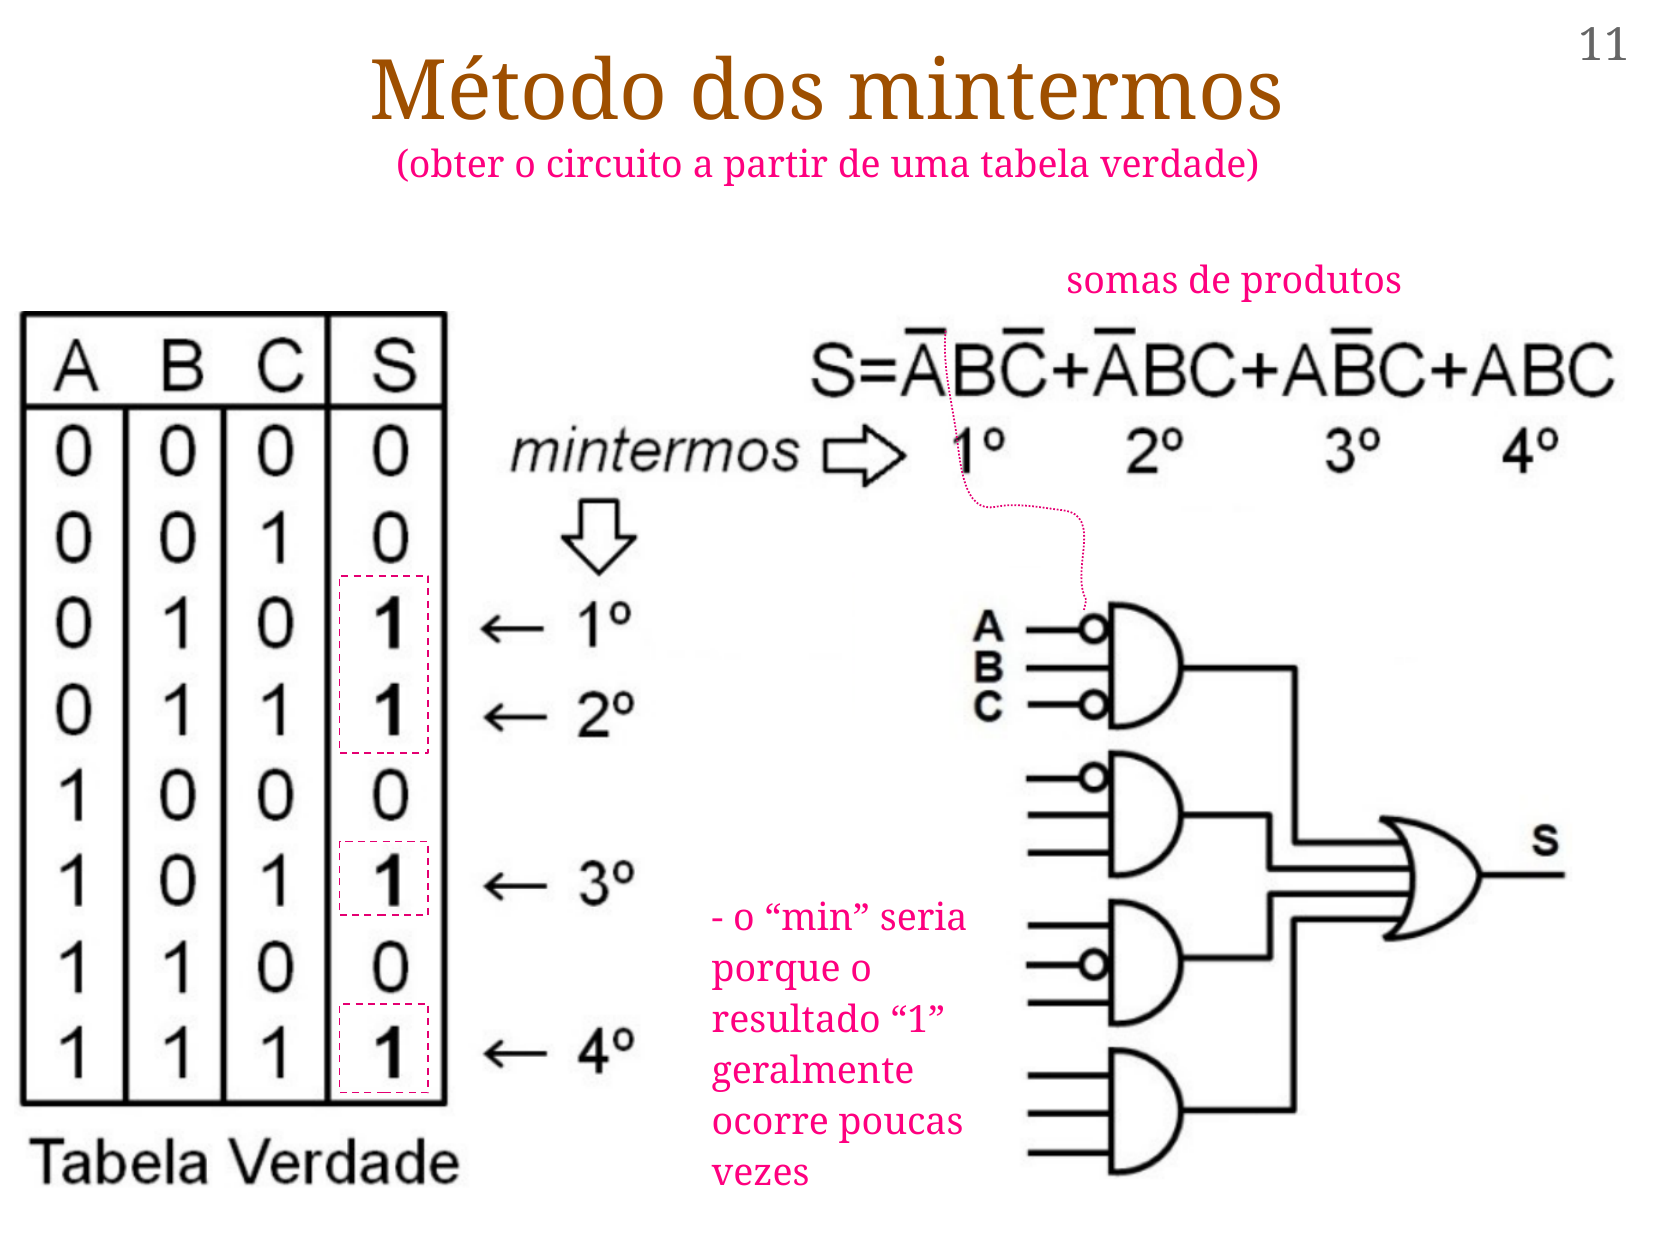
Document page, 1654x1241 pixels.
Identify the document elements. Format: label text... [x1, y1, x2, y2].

text_box (obter o circuito a partir de uma tabela verdade) [203, 129, 1453, 196]
title Método dos mintermos [59, 29, 1595, 148]
text_box - o “min” seria porque o resultado “1” geralmente ocorre poucas vezes [696, 882, 990, 1214]
picture [14, 311, 1625, 1196]
text_box somas de produtos [1051, 245, 1418, 312]
